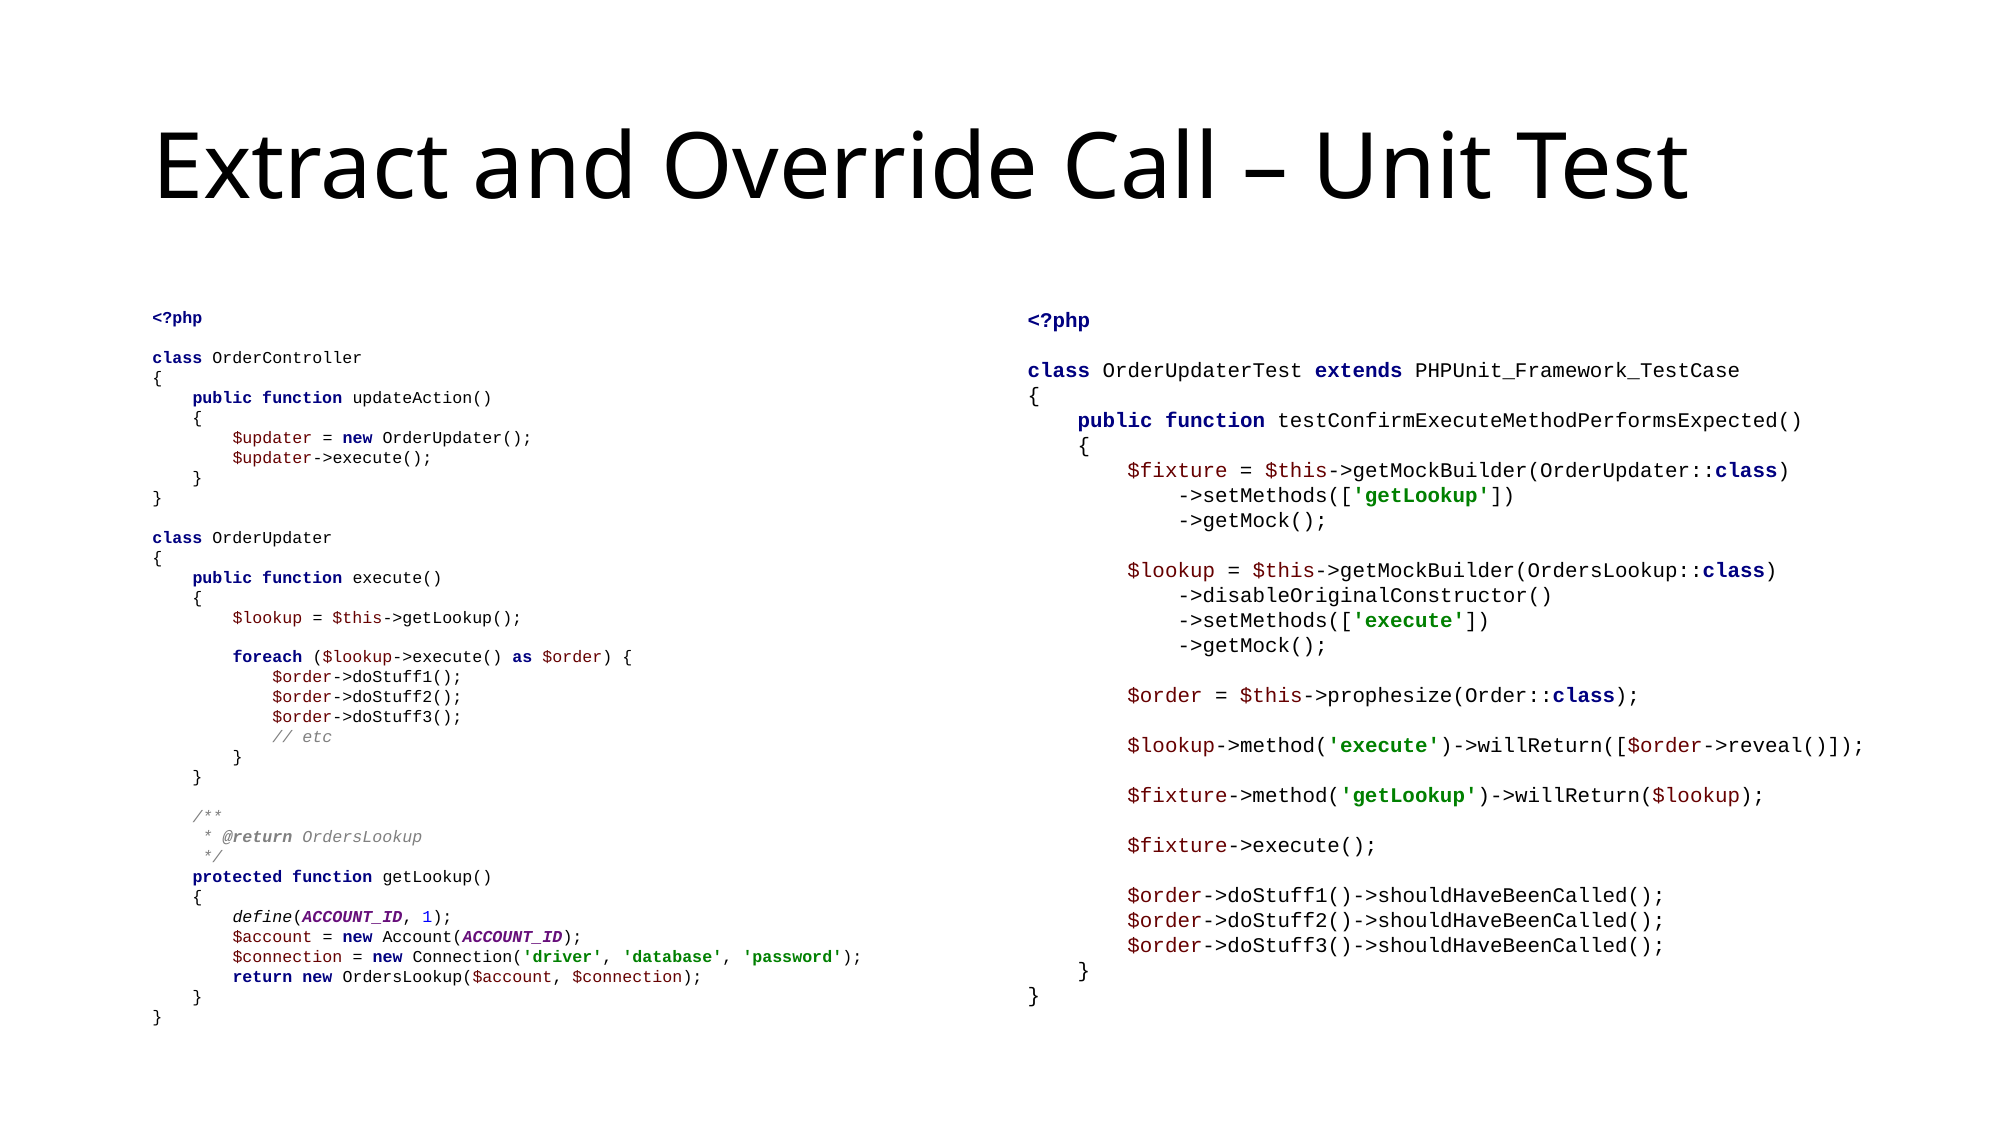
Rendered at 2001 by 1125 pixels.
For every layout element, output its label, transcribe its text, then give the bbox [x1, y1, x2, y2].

list <?php class OrderController { public function updateAction() { $updater = new OrderUpdater(); $updater->execute(); } } class OrderUpdater { public function execute() { $lookup = $this->getLookup(); foreach ($lookup->execute() as $order) { $order->doStuff1(); $order->doStuff2(); $order->doStuff3(); // etc } } /** * @return OrdersLookup */ protected function getLookup() { define(ACCOUNT_ID, 1); $account = new Account(ACCOUNT_ID); $connection = new Connection('driver', 'database', 'password'); return new OrdersLookup($account, $connection); } } [137, 299, 878, 1062]
title Extract and Override Call – Unit Test [137, 59, 1863, 278]
list <?php class OrderUpdaterTest extends PHPUnit_Framework_TestCase { public function testConfirmExecuteMethodPerformsExpected() { $fixture = $this->getMockBuilder(OrderUpdater::class) ->setMethods(['getLookup']) ->getMock(); $lookup = $this->getMockBuilder(OrdersLookup::class) ->disableOriginalConstructor() ->setMethods(['execute']) ->getMock(); $order = $this->prophesize(Order::class); $lookup->method('execute')->willReturn([$order->reveal()]); $fixture->method('getLookup')->willReturn($lookup); $fixture->execute(); $order->doStuff1()->shouldHaveBeenCalled(); $order->doStuff2()->shouldHaveBeenCalled(); $order->doStuff3()->shouldHaveBeenCalled(); } } [1012, 299, 1889, 1047]
